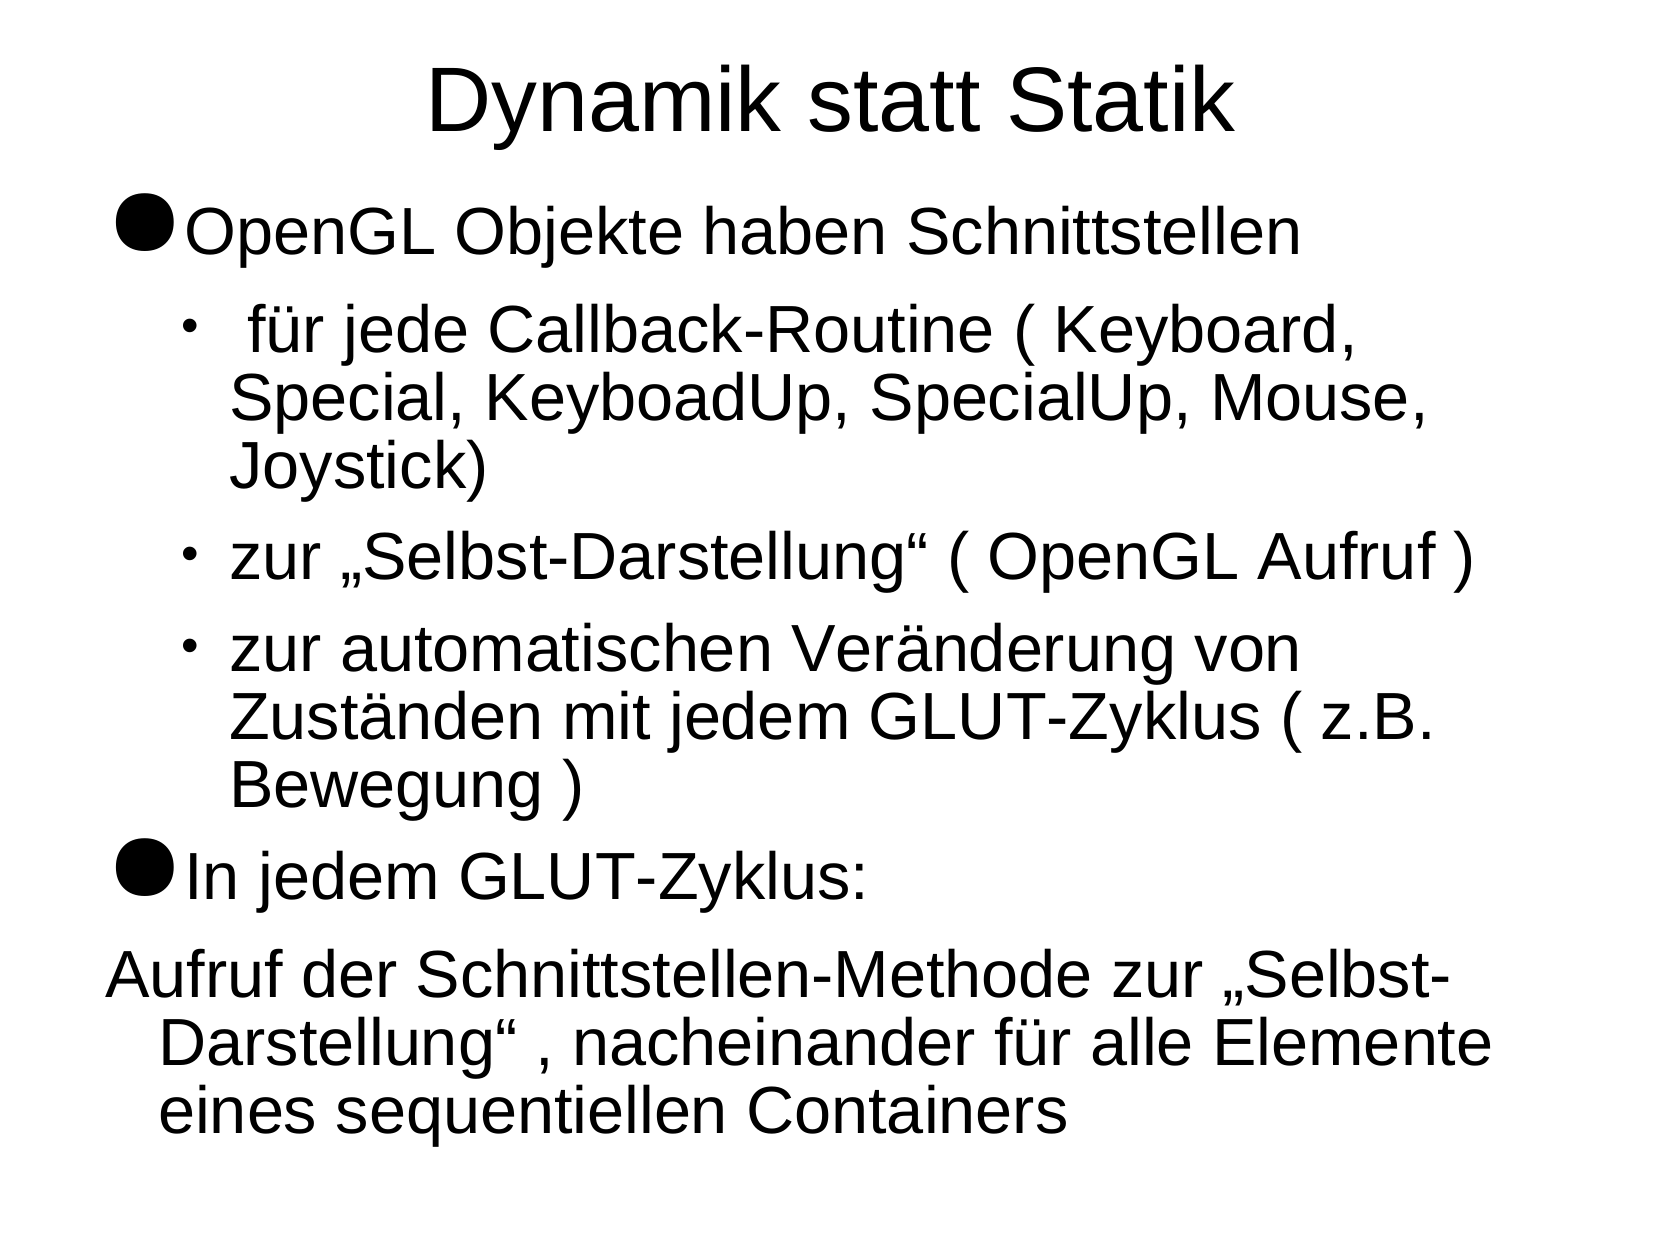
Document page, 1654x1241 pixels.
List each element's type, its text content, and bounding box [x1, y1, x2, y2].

title Dynamik statt Statik [124, 37, 1537, 163]
list OpenGL Objekte haben Schnittstellen für jede Callback-Routine ( Keyboard, Special, KeyboadUp, SpecialUp, Mouse, Joystick) zur „Selbst-Darstellung“ ( OpenGL Aufruf ) zur automatischen Veränderung von Zuständen mit jedem GLUT-Zyklus ( z.B. Bewegung ) In jedem GLUT-Zyklus: Aufruf der Schnittstellen-Methode zur „Selbst-Darstellung“ , nacheinander für alle Elemente eines sequentiellen Containers [87, 200, 1538, 1163]
